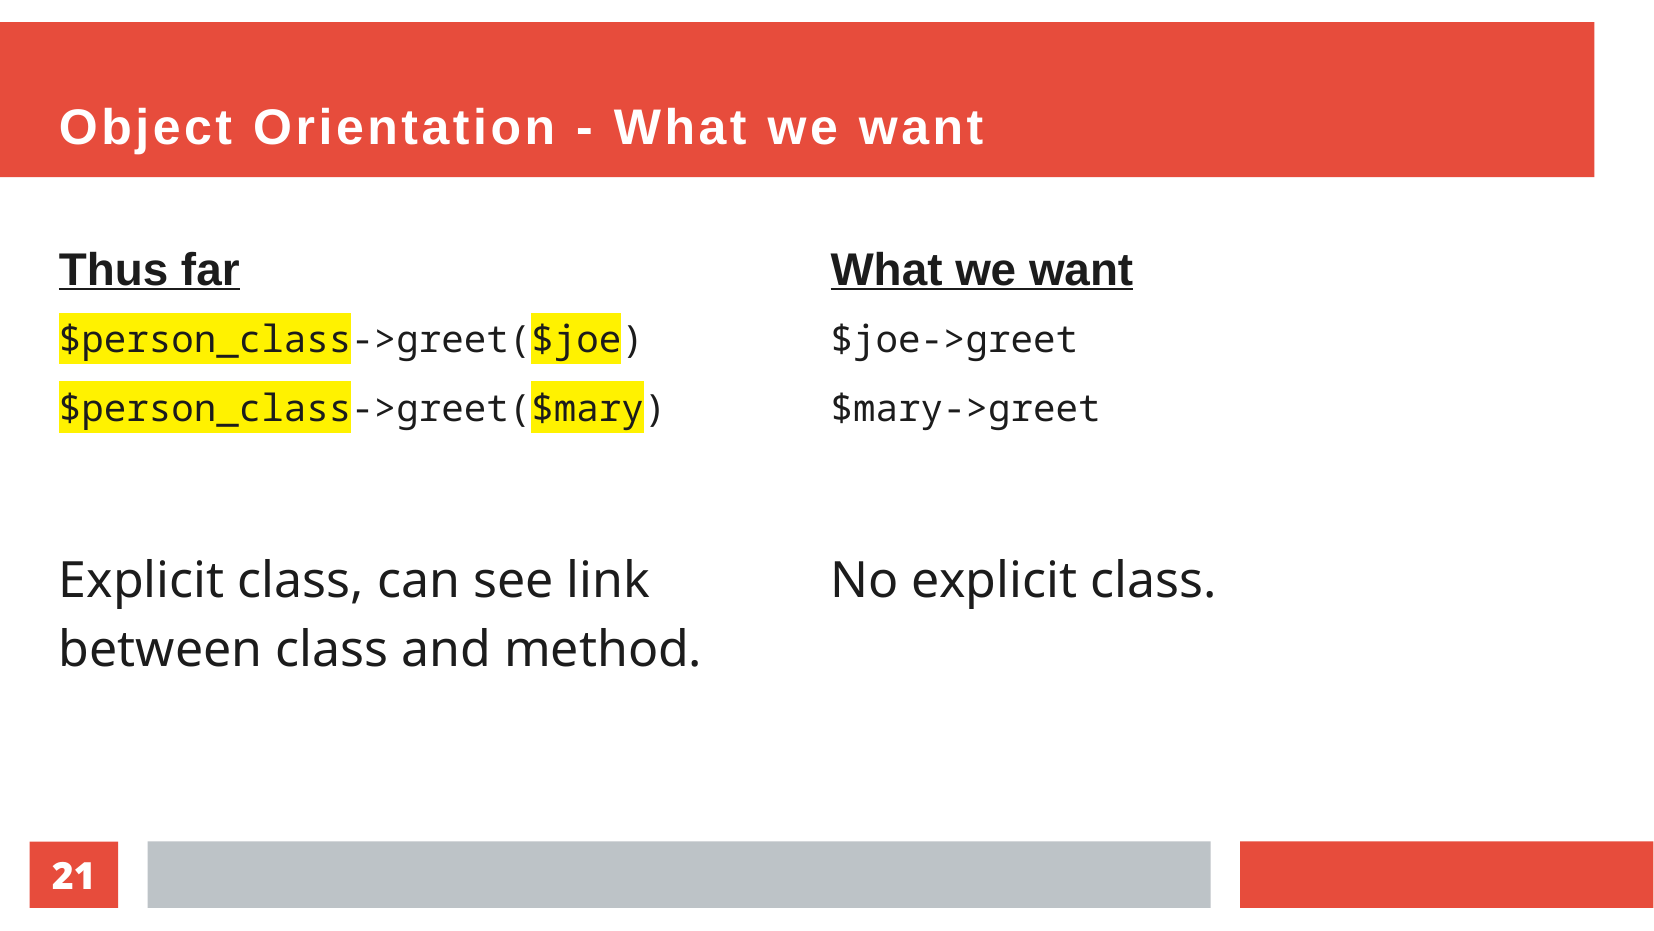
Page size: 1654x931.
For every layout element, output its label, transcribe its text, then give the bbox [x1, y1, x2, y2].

list What we want $joe->greet $mary->greet [830, 243, 1566, 519]
title Object Orientation - What we want [59, 44, 1595, 156]
list Thus far $person_class->greet($joe) $person_class->greet($mary) [59, 243, 794, 519]
list Explicit class, can see link between class and method. [59, 544, 794, 819]
list No explicit class. [830, 544, 1566, 819]
